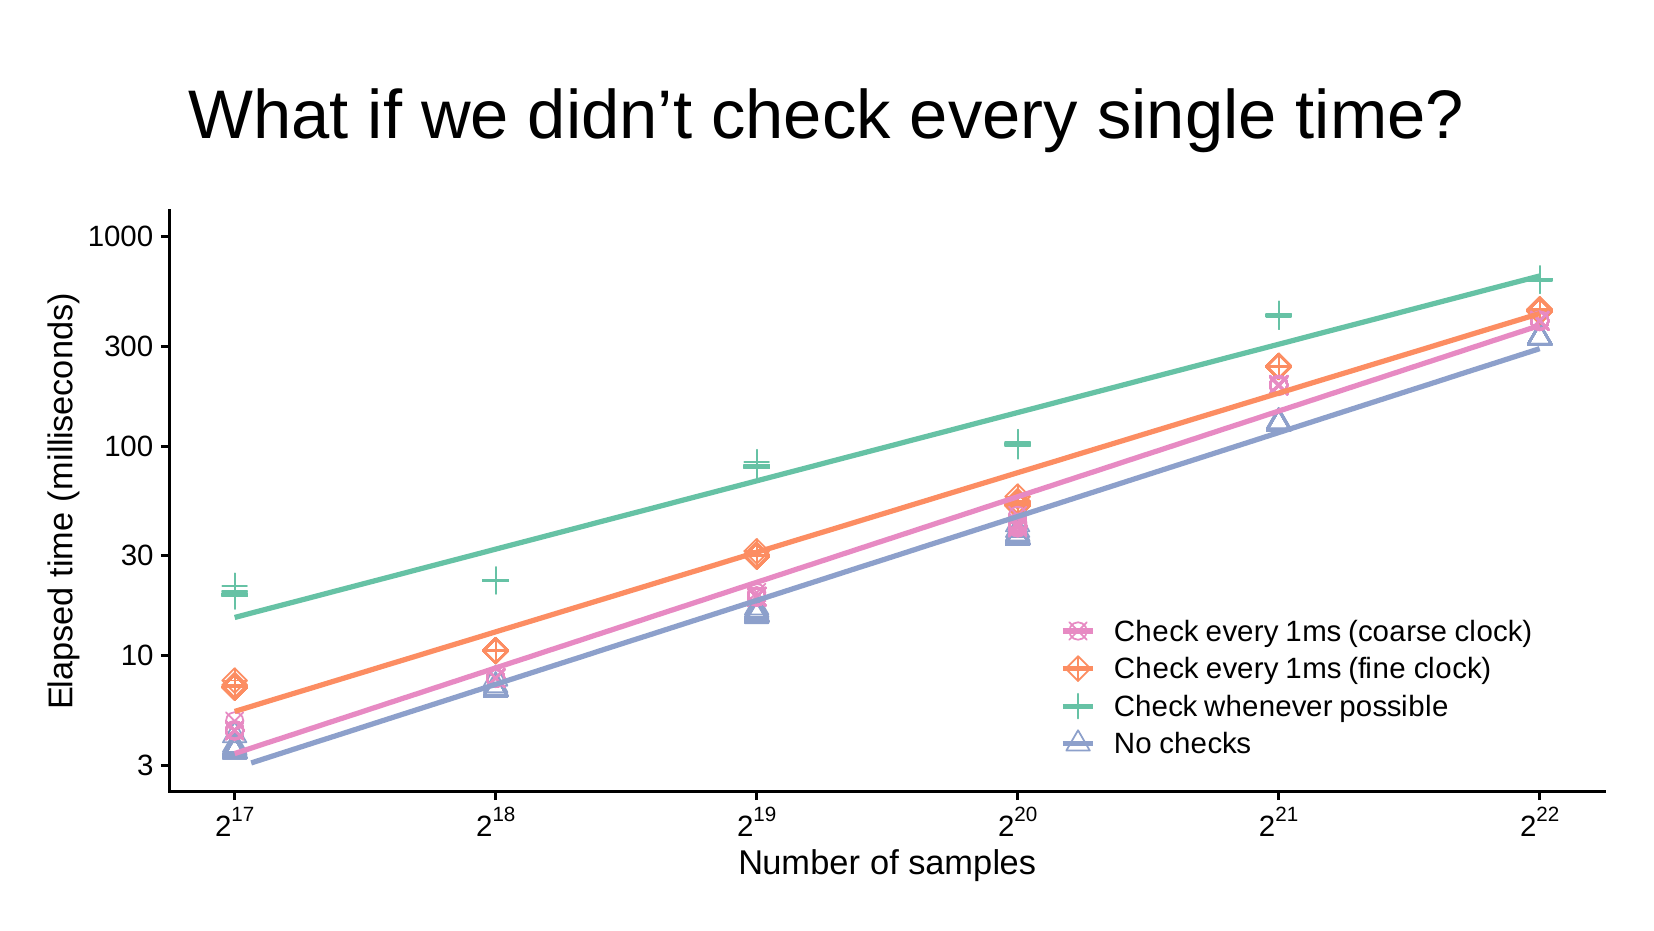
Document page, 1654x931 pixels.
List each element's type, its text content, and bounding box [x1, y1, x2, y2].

picture [30, 192, 1623, 901]
title What if we didn’t check every single time? [82, 37, 1571, 192]
